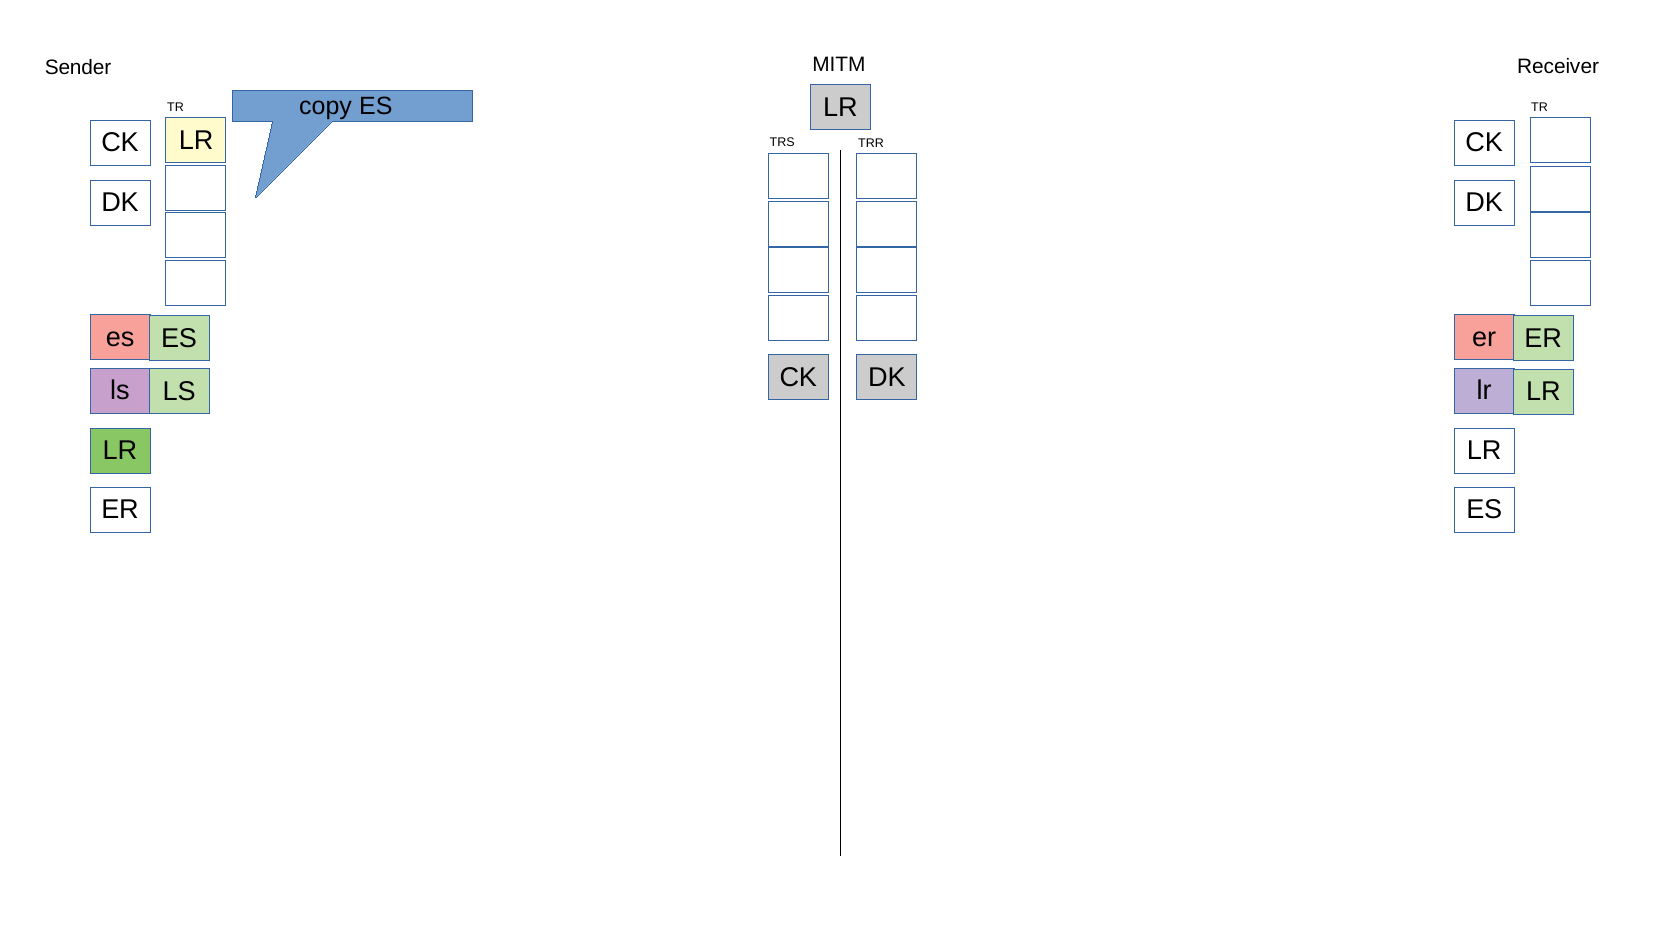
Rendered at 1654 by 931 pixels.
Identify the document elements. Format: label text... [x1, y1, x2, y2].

text_box LS [149, 368, 210, 414]
text_box [856, 201, 917, 293]
text_box TRR [843, 128, 904, 172]
text_box TR [1516, 92, 1577, 136]
text_box CK [1454, 120, 1515, 166]
text_box [165, 165, 226, 211]
text_box ES [149, 315, 210, 361]
text_box Sender [30, 48, 196, 94]
text_box TR [152, 92, 213, 136]
text_box LR [810, 84, 871, 130]
text_box ls [90, 368, 149, 414]
text_box copy ES [232, 90, 473, 198]
text_box [165, 212, 226, 258]
text_box DK [90, 180, 151, 226]
text_box [1530, 166, 1591, 258]
text_box LR [90, 428, 151, 474]
text_box CK [768, 354, 829, 400]
text_box ES [1454, 487, 1515, 533]
text_box [768, 153, 829, 199]
text_box LR [1513, 369, 1574, 415]
text_box [856, 295, 917, 341]
text_box [165, 260, 226, 306]
text_box [1530, 260, 1591, 306]
text_box LR [165, 117, 226, 163]
text_box ER [90, 487, 151, 533]
text_box [1530, 117, 1591, 163]
text_box DK [856, 354, 917, 400]
text_box Receiver [1502, 47, 1654, 93]
text_box LR [1454, 428, 1515, 474]
text_box TRS [754, 128, 815, 172]
text_box MITM [797, 45, 886, 91]
text_box [768, 201, 829, 293]
text_box [768, 295, 829, 341]
text_box es [90, 314, 151, 360]
text_box DK [1454, 180, 1515, 226]
text_box [856, 153, 917, 199]
text_box CK [90, 120, 151, 166]
text_box lr [1454, 368, 1515, 414]
text_box er [1454, 314, 1515, 360]
text_box ER [1513, 315, 1574, 361]
